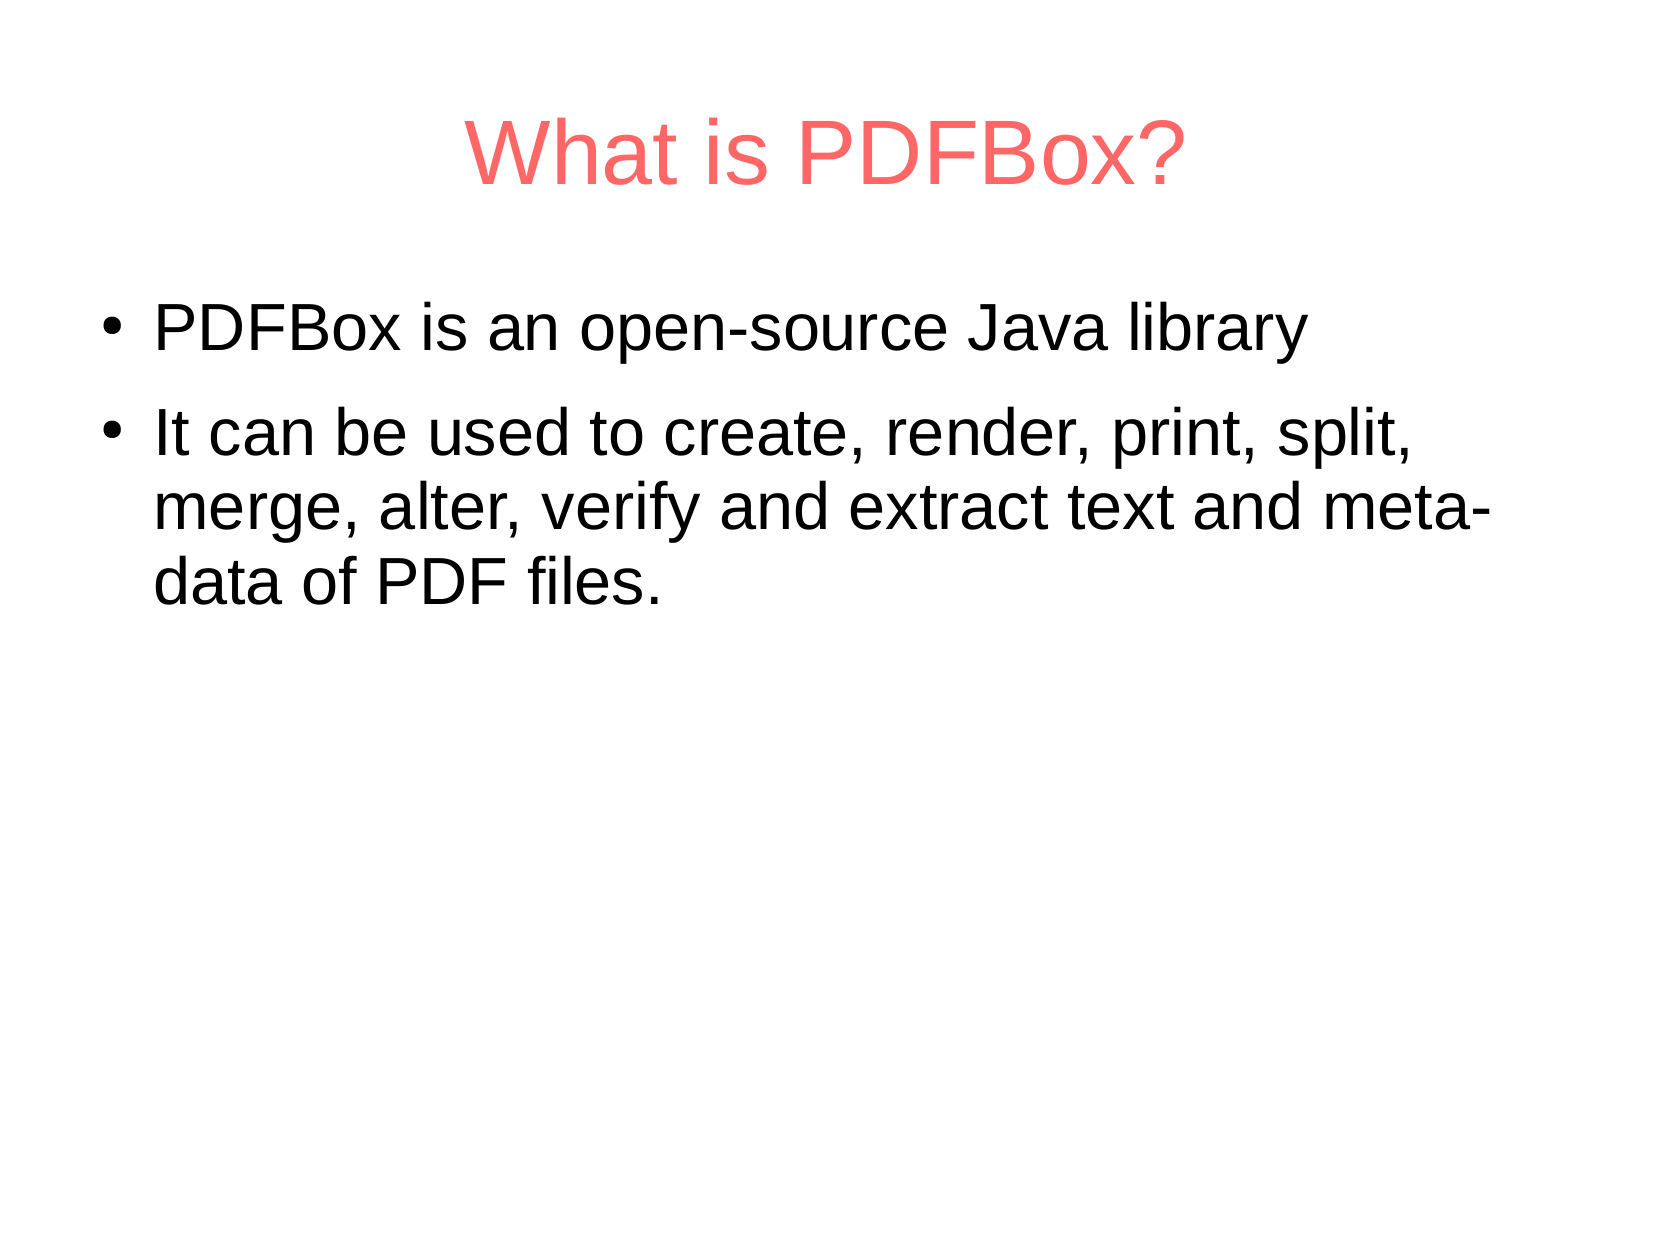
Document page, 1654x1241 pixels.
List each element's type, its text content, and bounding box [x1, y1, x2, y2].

title What is PDFBox? [82, 49, 1571, 257]
list PDFBox is an open-source Java library It can be used to create, render, print, split, merge, alter, verify and extract text and meta-data of PDF files. [82, 290, 1571, 1010]
